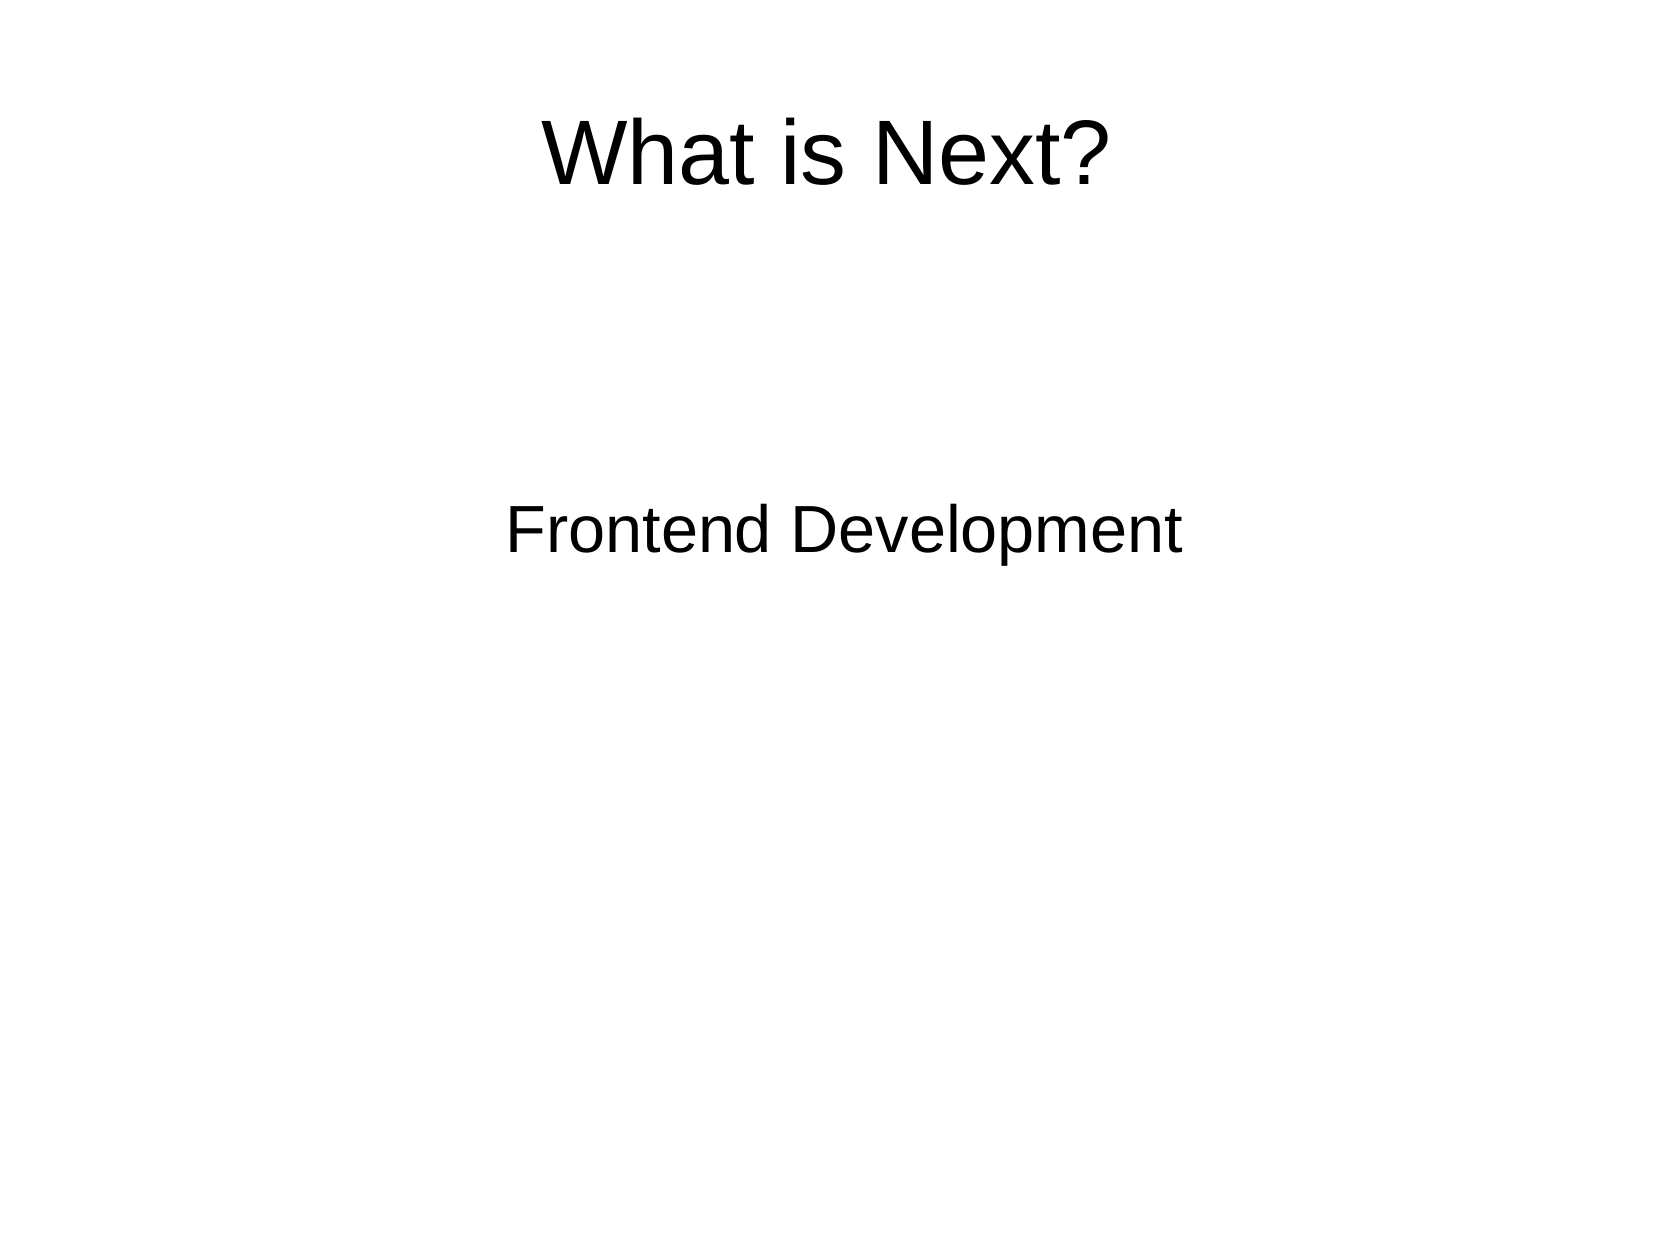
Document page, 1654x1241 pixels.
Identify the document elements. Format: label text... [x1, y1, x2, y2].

subtitle Frontend Development [82, 49, 1571, 1010]
